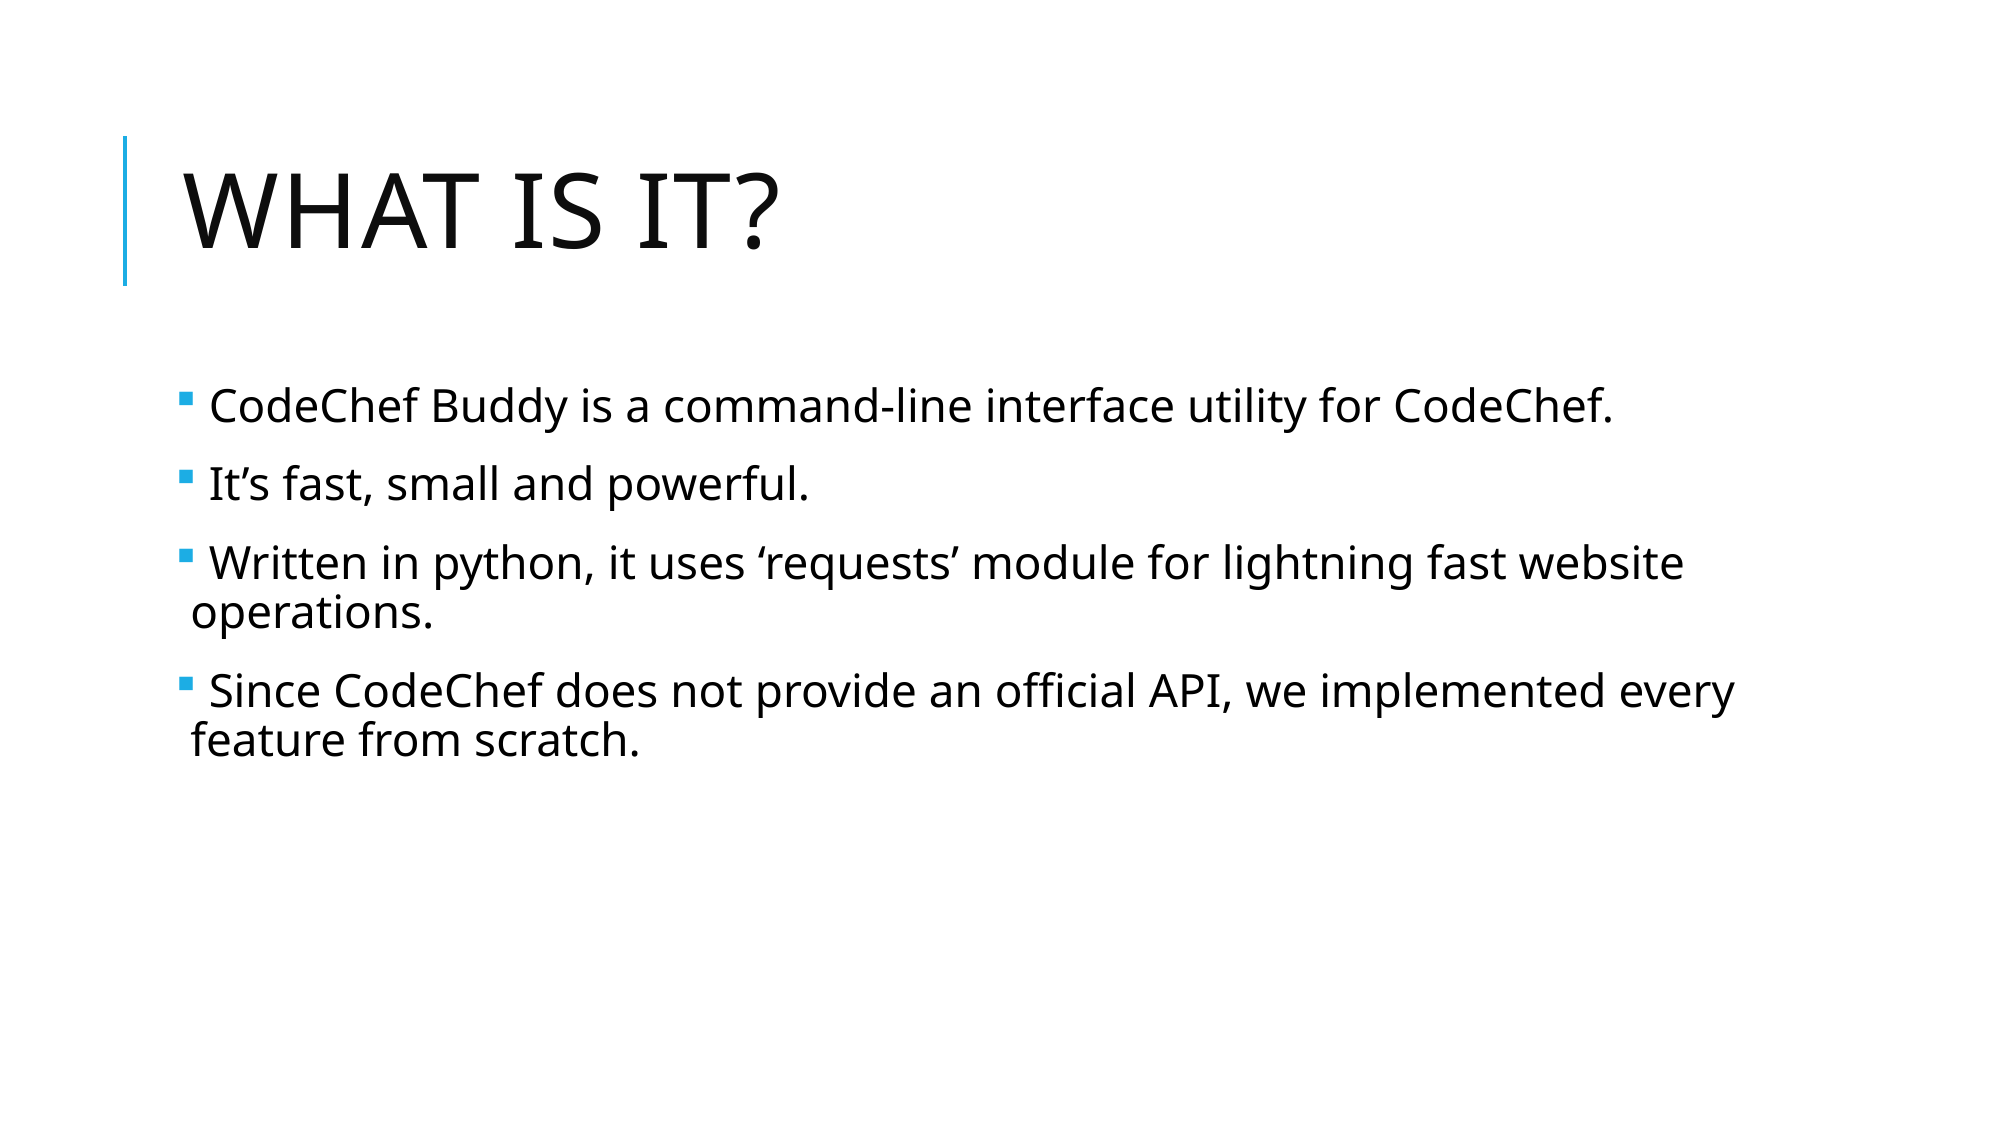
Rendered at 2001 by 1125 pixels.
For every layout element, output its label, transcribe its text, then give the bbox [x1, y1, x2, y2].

list CodeChef Buddy is a command-line interface utility for CodeChef. It’s fast, small and powerful. Written in python, it uses ‘requests’ module for lightning fast website operations. Since CodeChef does not provide an official API, we implemented every feature from scratch. [168, 375, 1763, 1035]
title What is it? [168, 96, 1763, 342]
